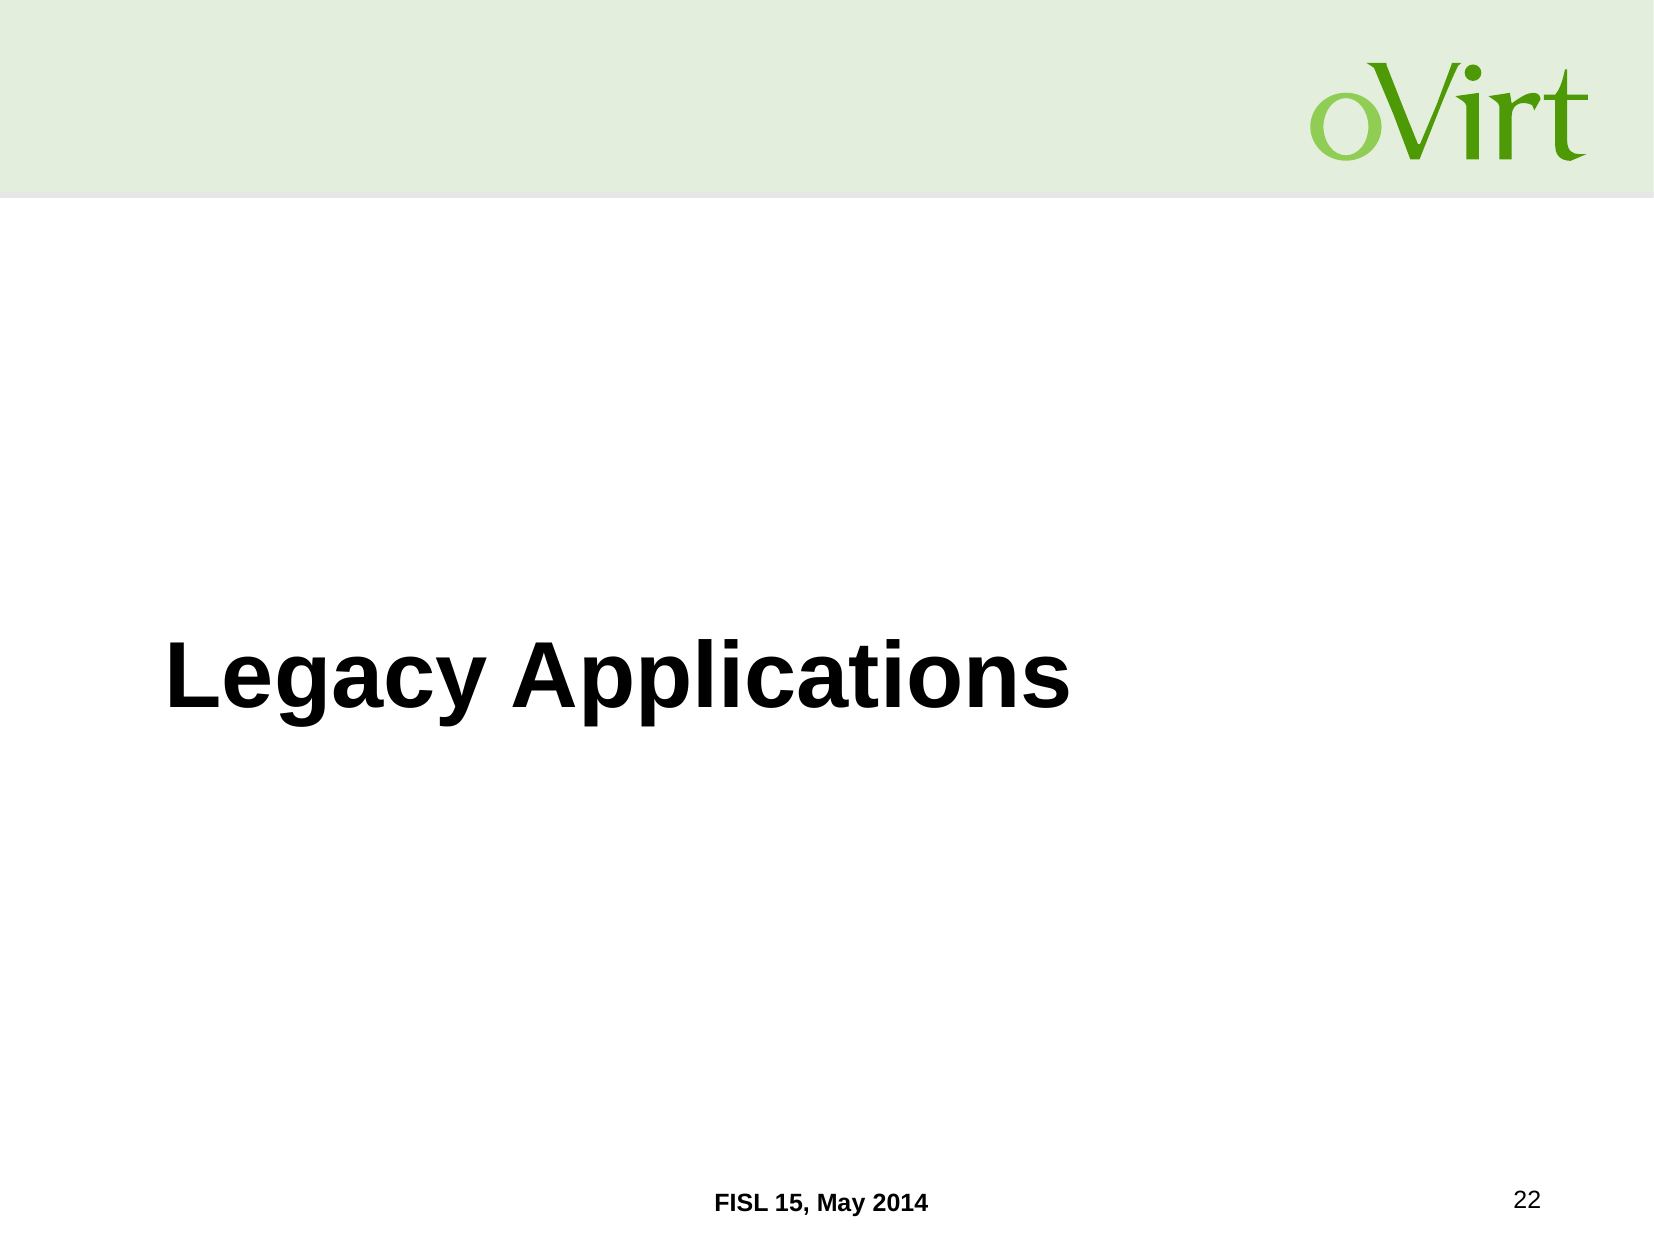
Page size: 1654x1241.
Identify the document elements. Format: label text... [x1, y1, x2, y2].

text_box Legacy Applications [150, 615, 1654, 750]
